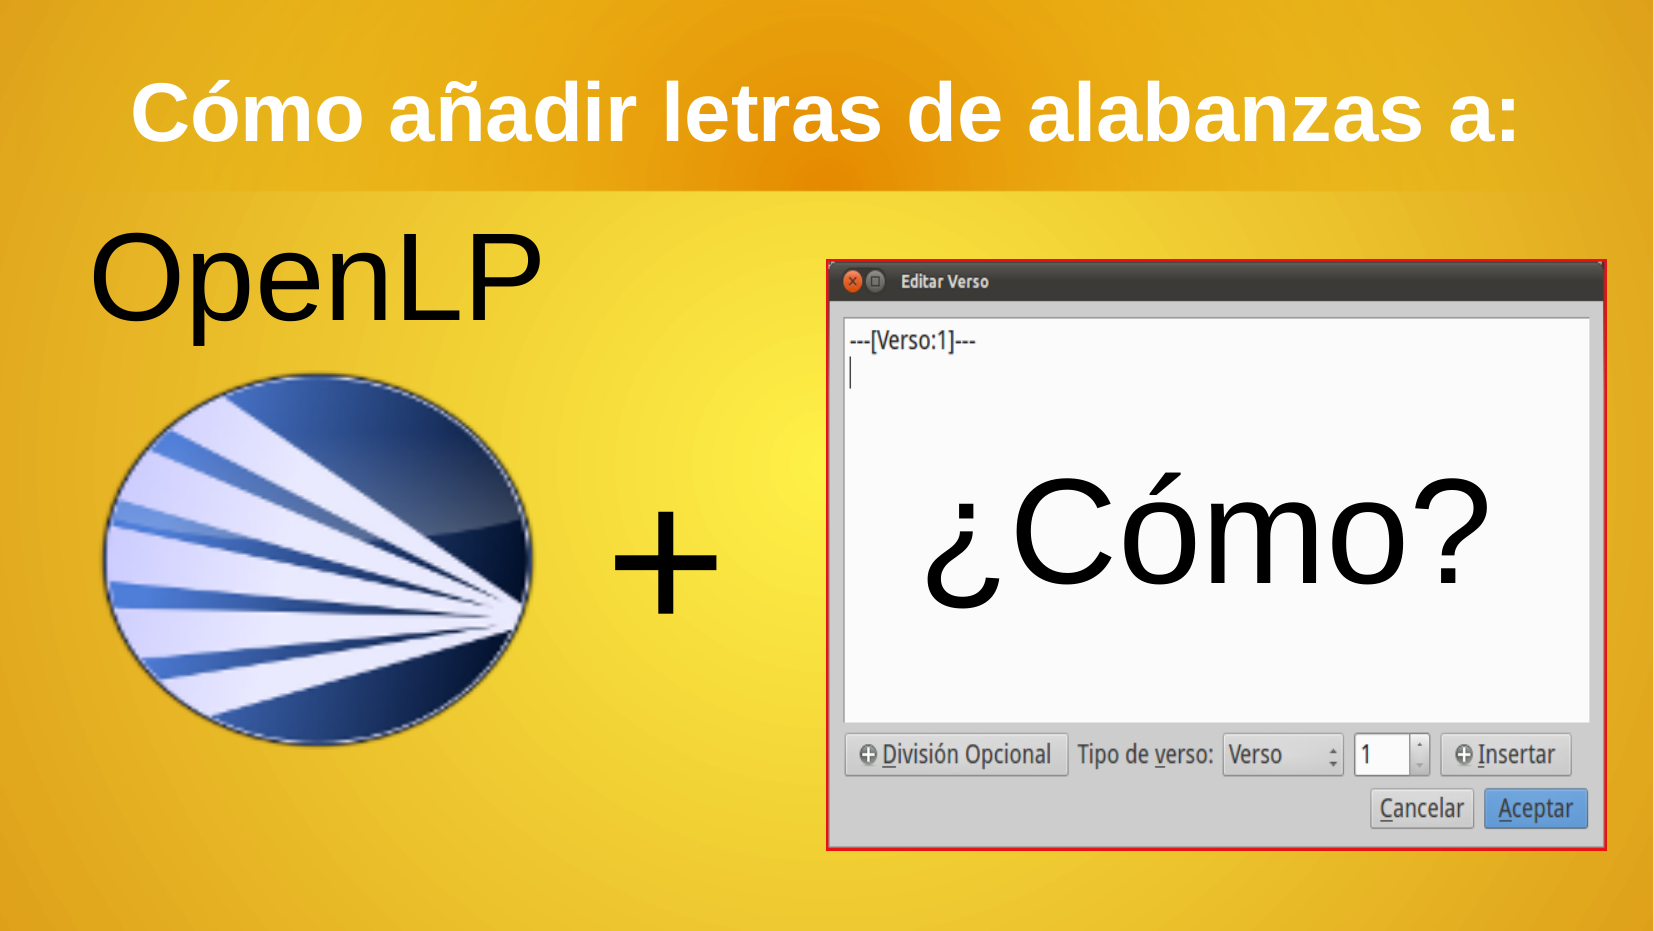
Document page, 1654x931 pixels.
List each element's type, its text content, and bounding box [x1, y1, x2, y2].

text_box ¿Cómo? [903, 440, 1509, 624]
picture [0, 0, 1654, 931]
title Cómo añadir letras de alabanzas a: [82, 35, 1571, 189]
text_box + [590, 437, 742, 717]
text_box OpenLP [73, 199, 563, 355]
